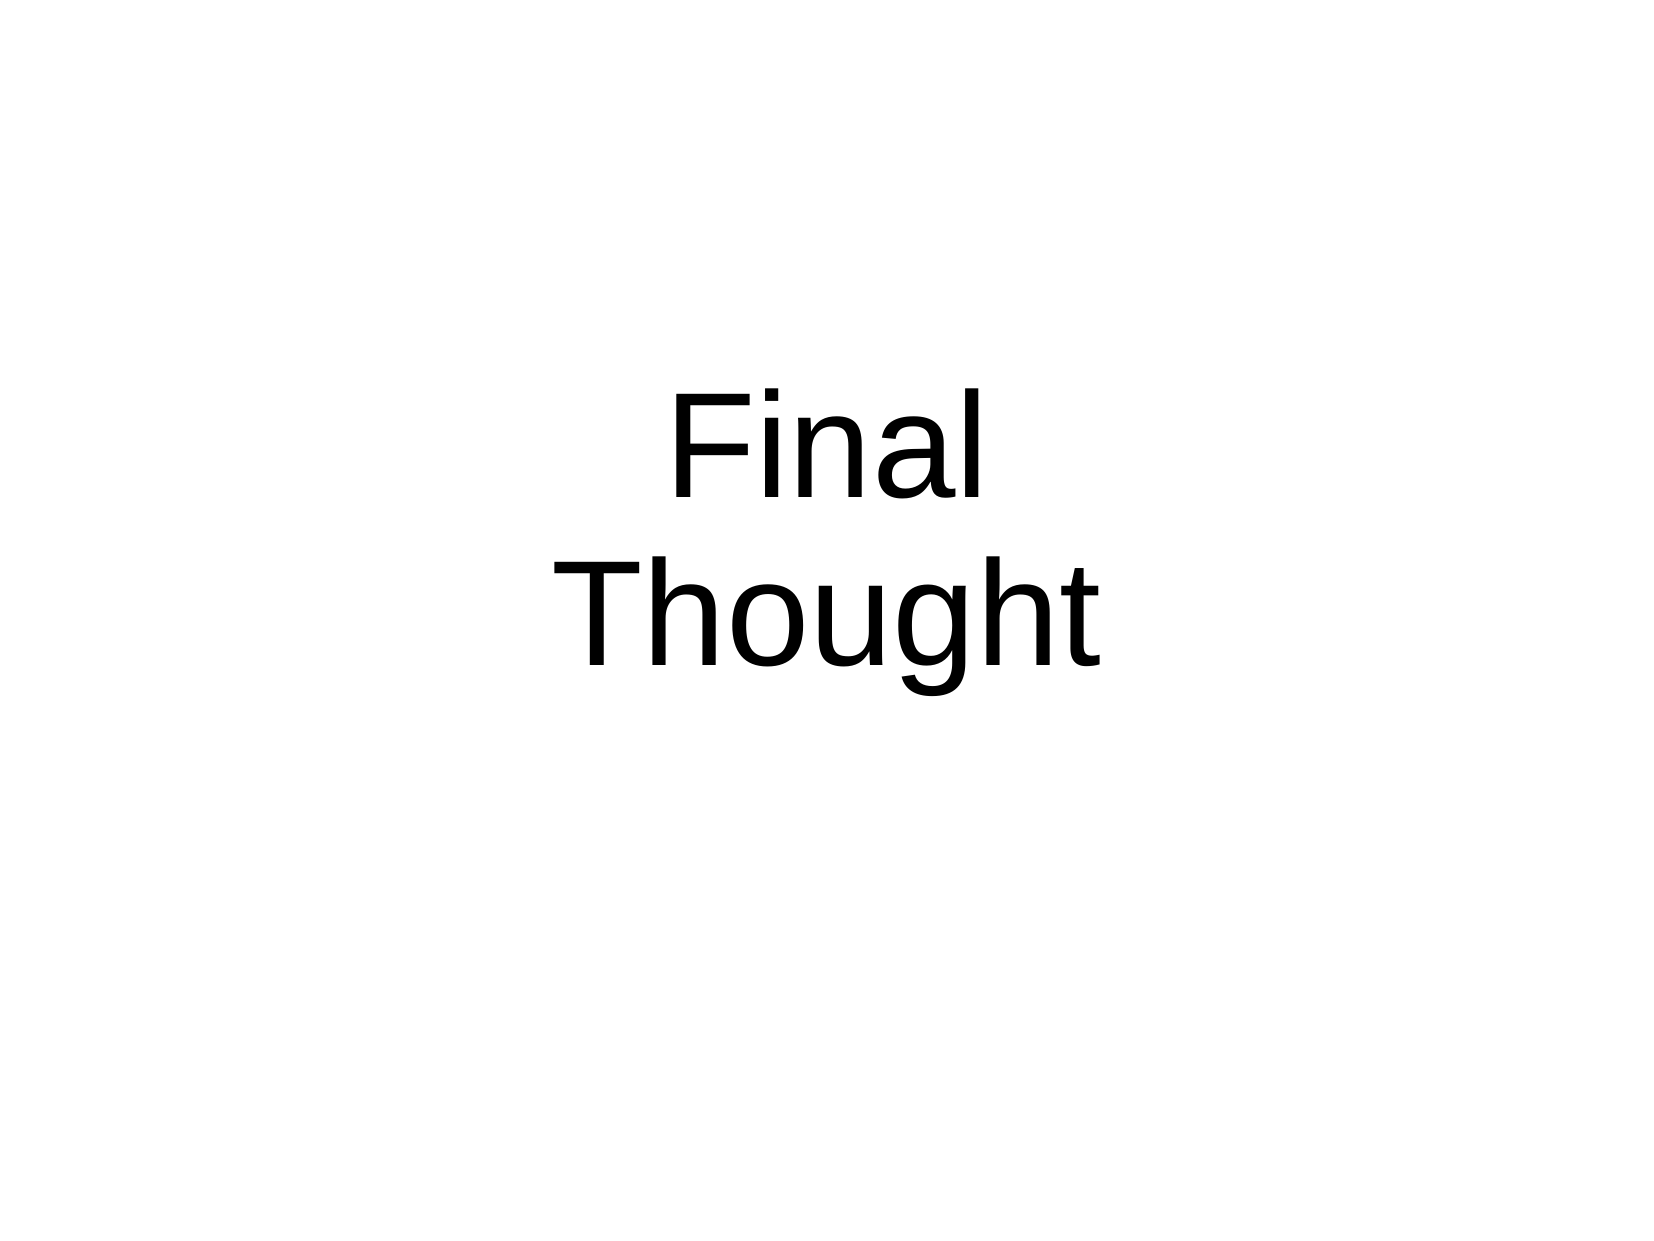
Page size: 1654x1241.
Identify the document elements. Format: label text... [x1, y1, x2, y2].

subtitle Final Thought [82, 49, 1571, 1010]
